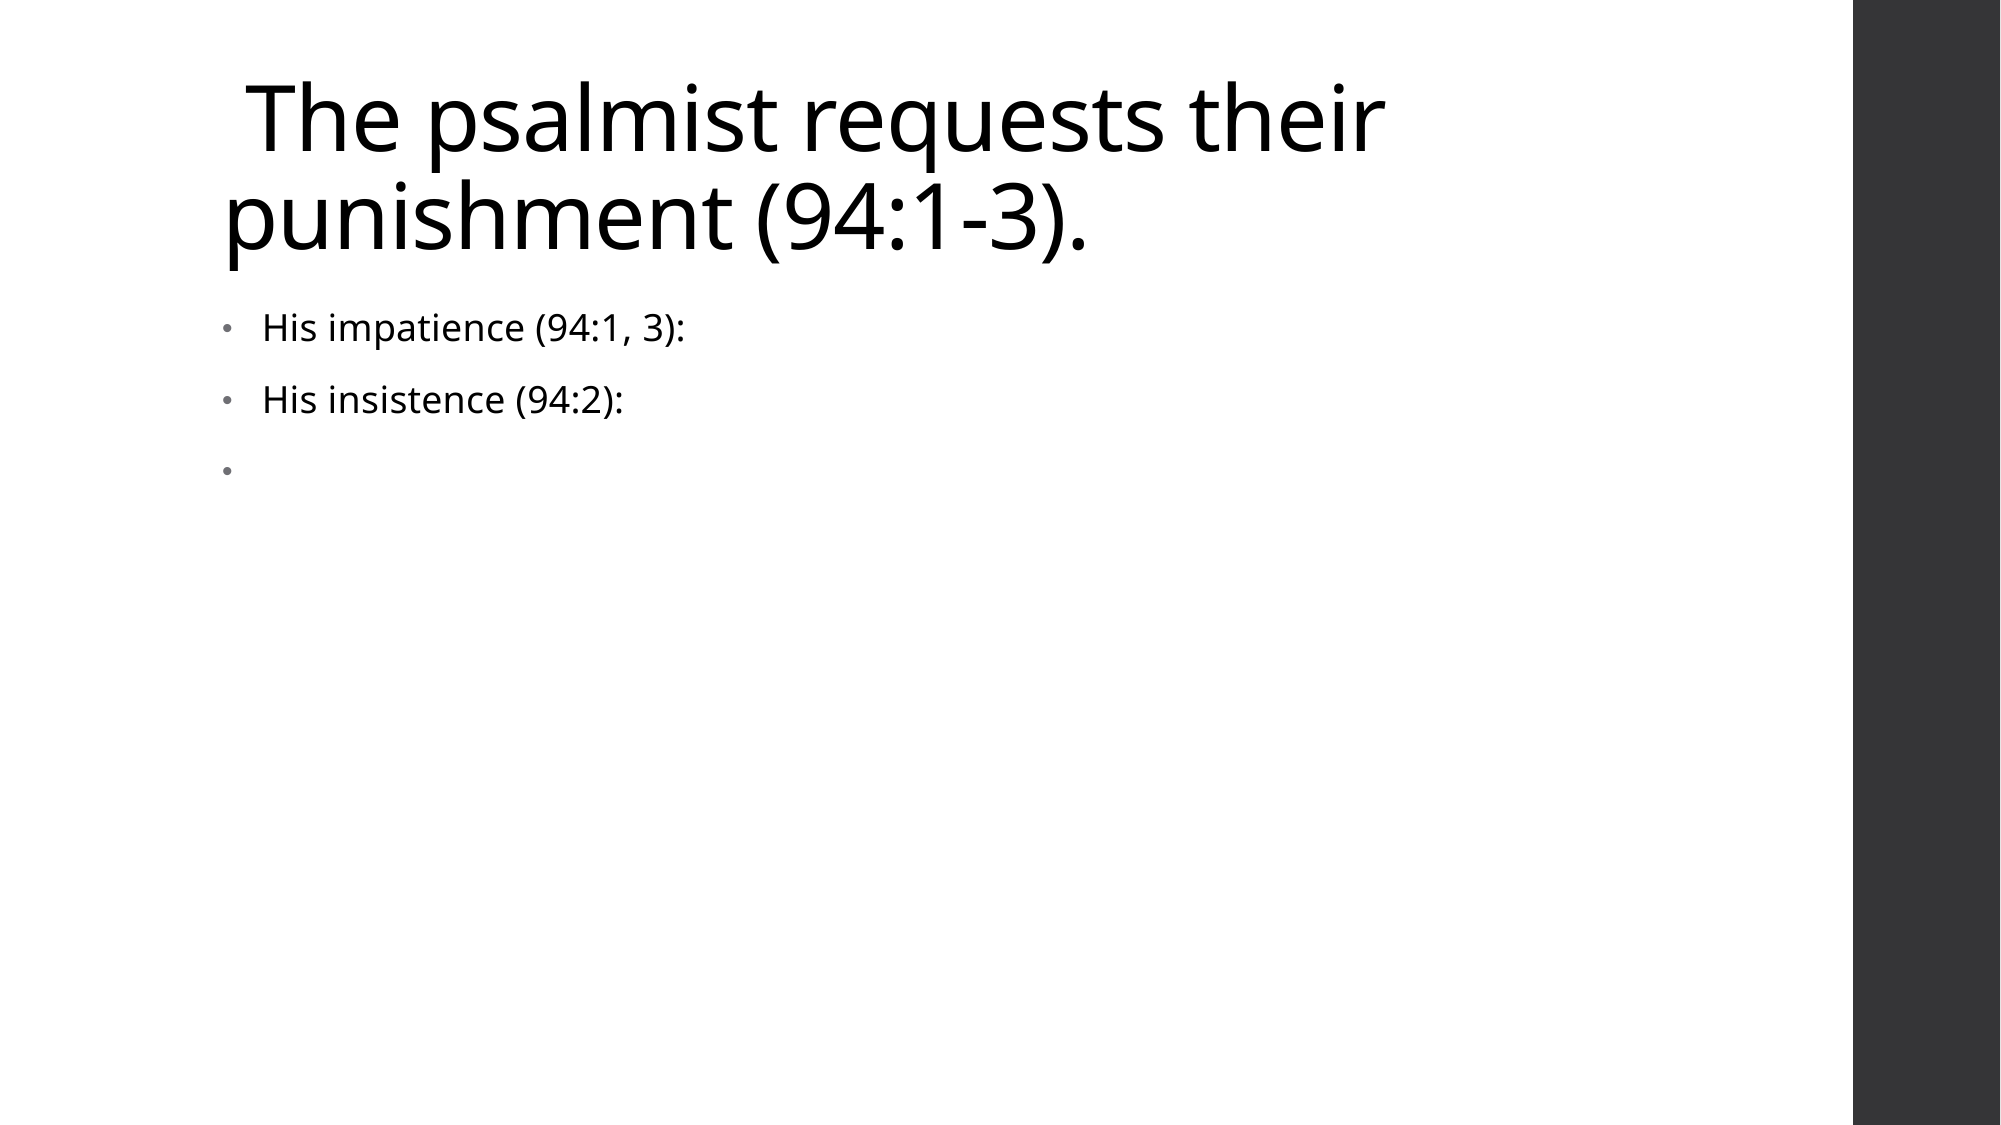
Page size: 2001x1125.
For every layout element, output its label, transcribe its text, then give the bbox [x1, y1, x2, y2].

list His impatience (94:1, 3): His insistence (94:2): [206, 299, 1617, 1014]
title The psalmist requests their punishment (94:1-3). [206, 60, 1797, 278]
